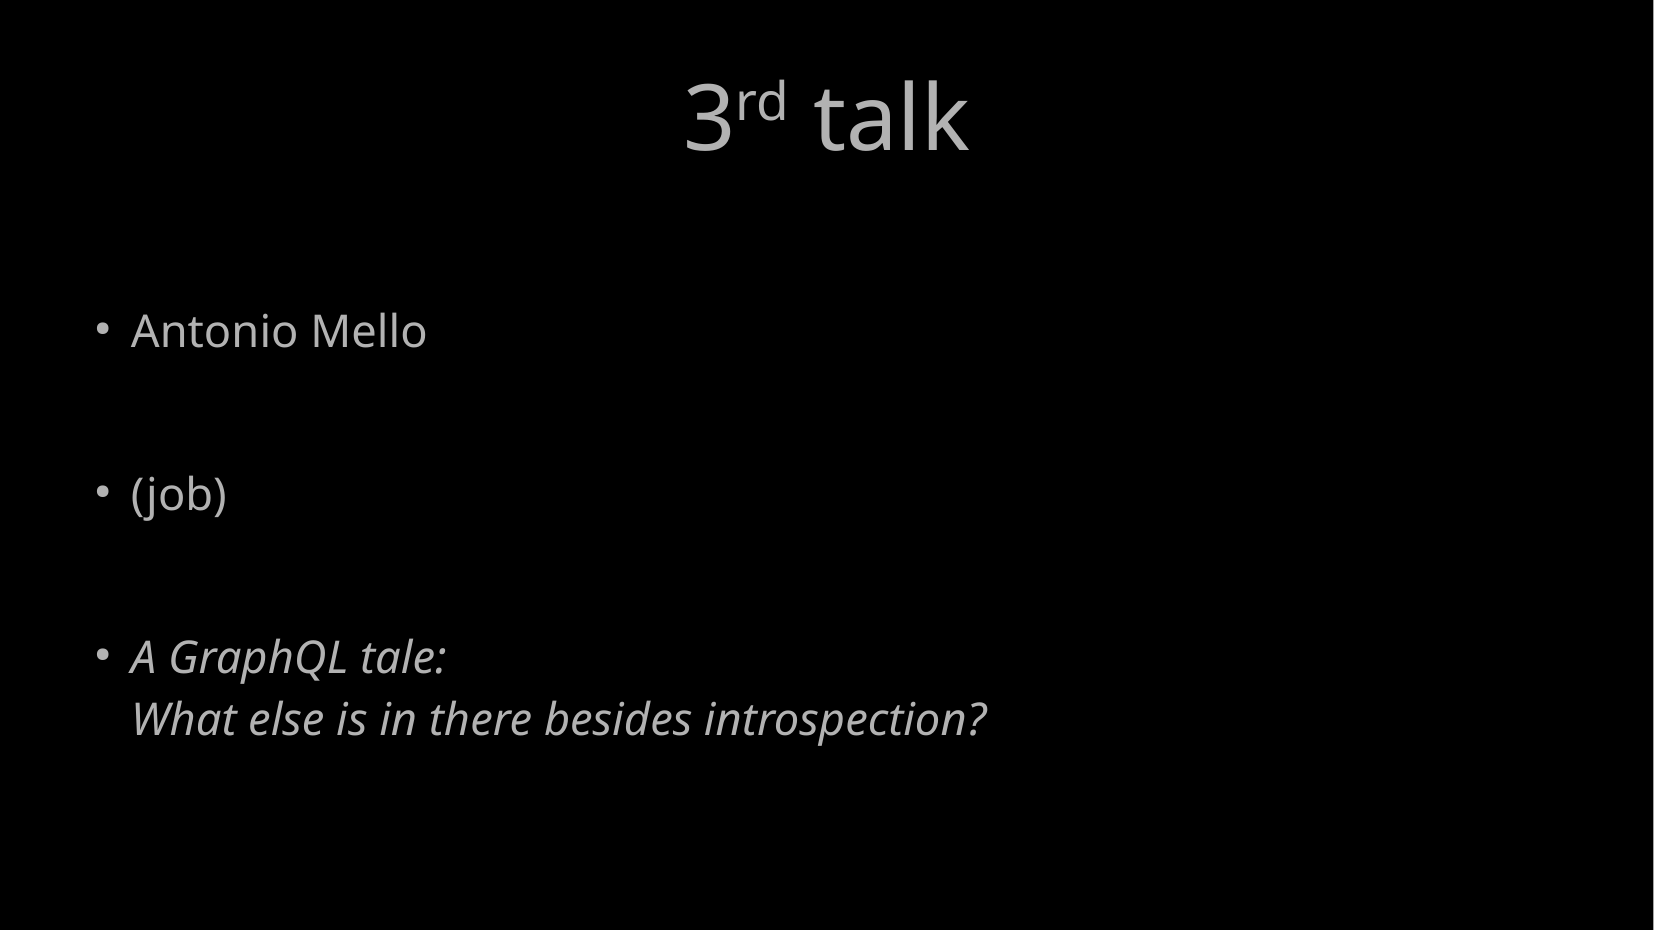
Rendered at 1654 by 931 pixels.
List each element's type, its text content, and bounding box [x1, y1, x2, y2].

list Antonio Mello (job) A GraphQL tale: What else is in there besides introspection? [82, 217, 1571, 758]
title 3rd talk [82, 37, 1571, 193]
